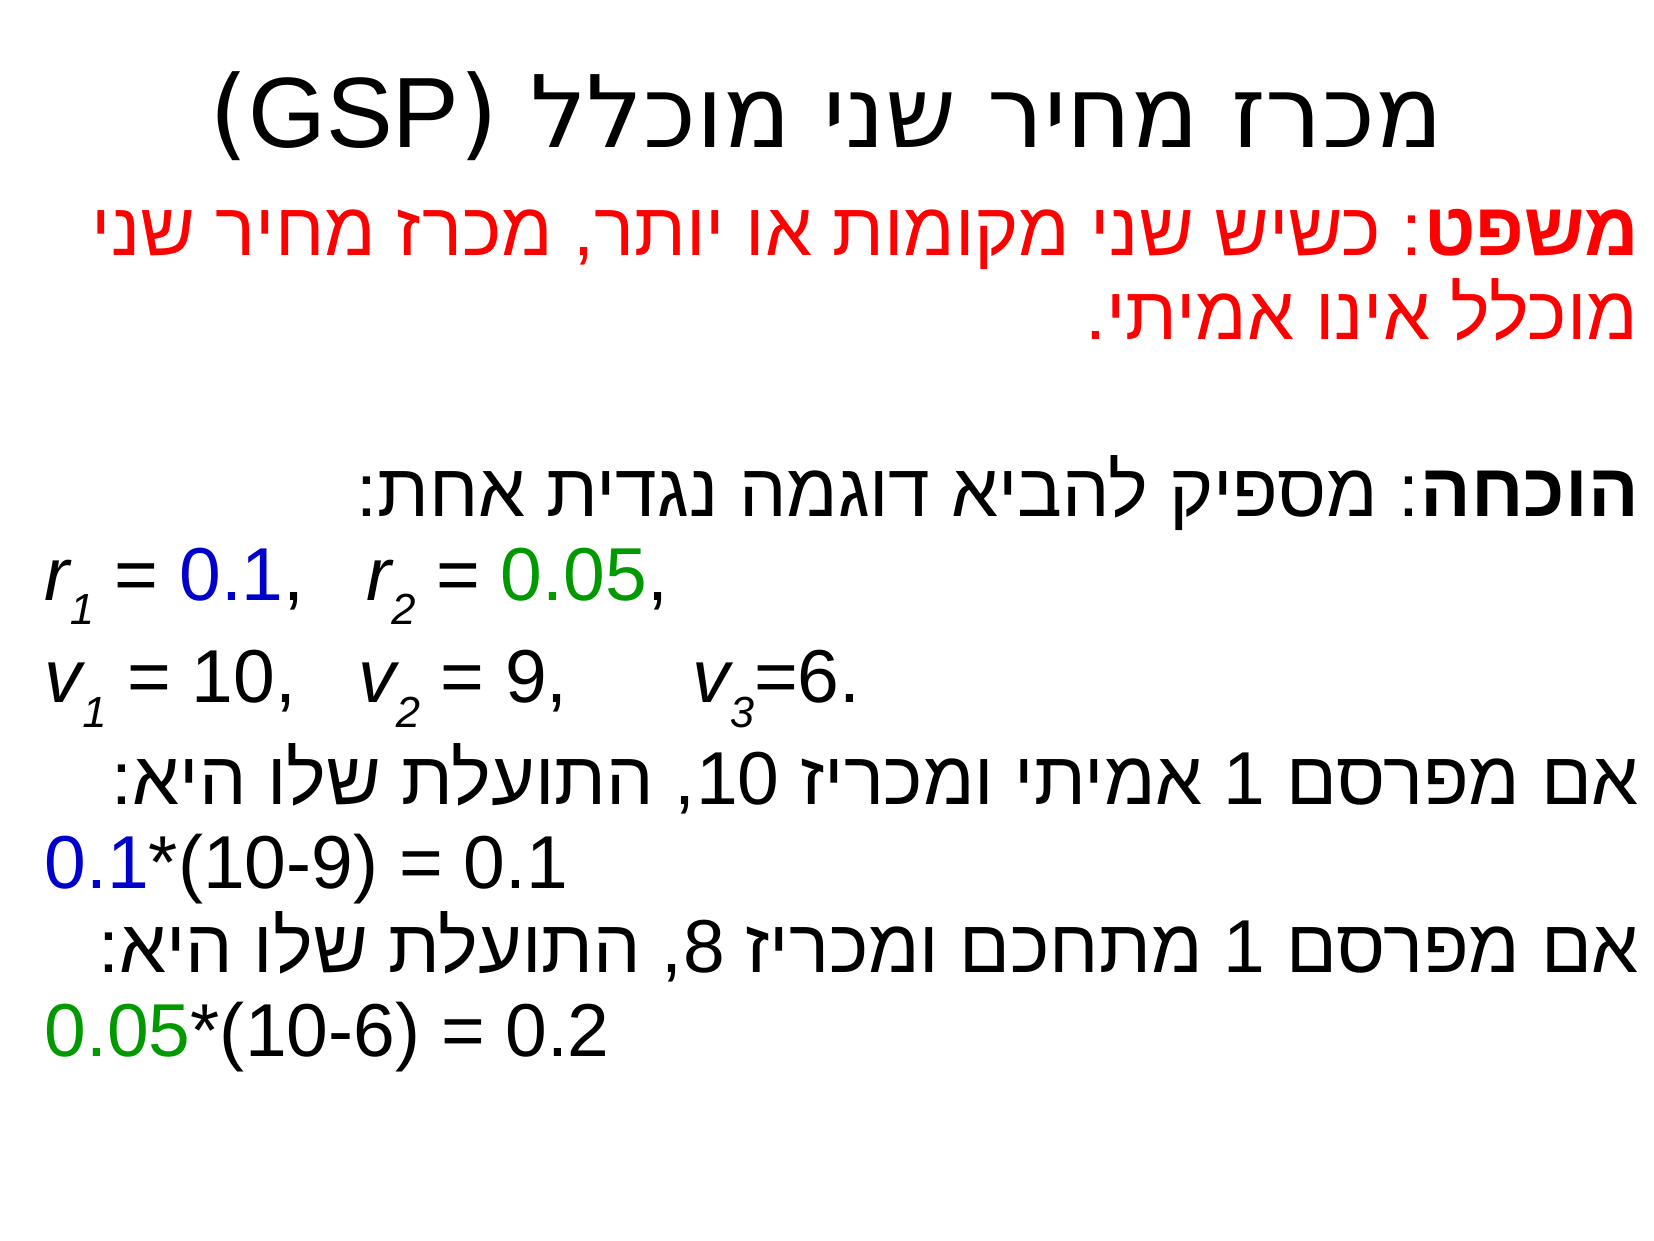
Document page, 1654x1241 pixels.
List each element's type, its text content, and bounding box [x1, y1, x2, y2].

title מכרז מחיר שני מוכלל (GSP) [0, 45, 1654, 181]
text_box משפט: כשיש שני מקומות או יותר, מכרז מחיר שני מוכלל אינו אמיתי. הוכחה: מספיק להביא דוגמה נגדית אחת: r1 = 0.1, r2 = 0.05, v1 = 10, v2 = 9, v3=6. אם מפרסם 1 אמיתי ומכריז 10, התועלת שלו היא: 0.1*(10-9) = 0.1 אם מפרסם 1 מתחכם ומכריז 8, התועלת שלו היא: 0.05*(10-6) = 0.2 [30, 180, 1654, 1241]
